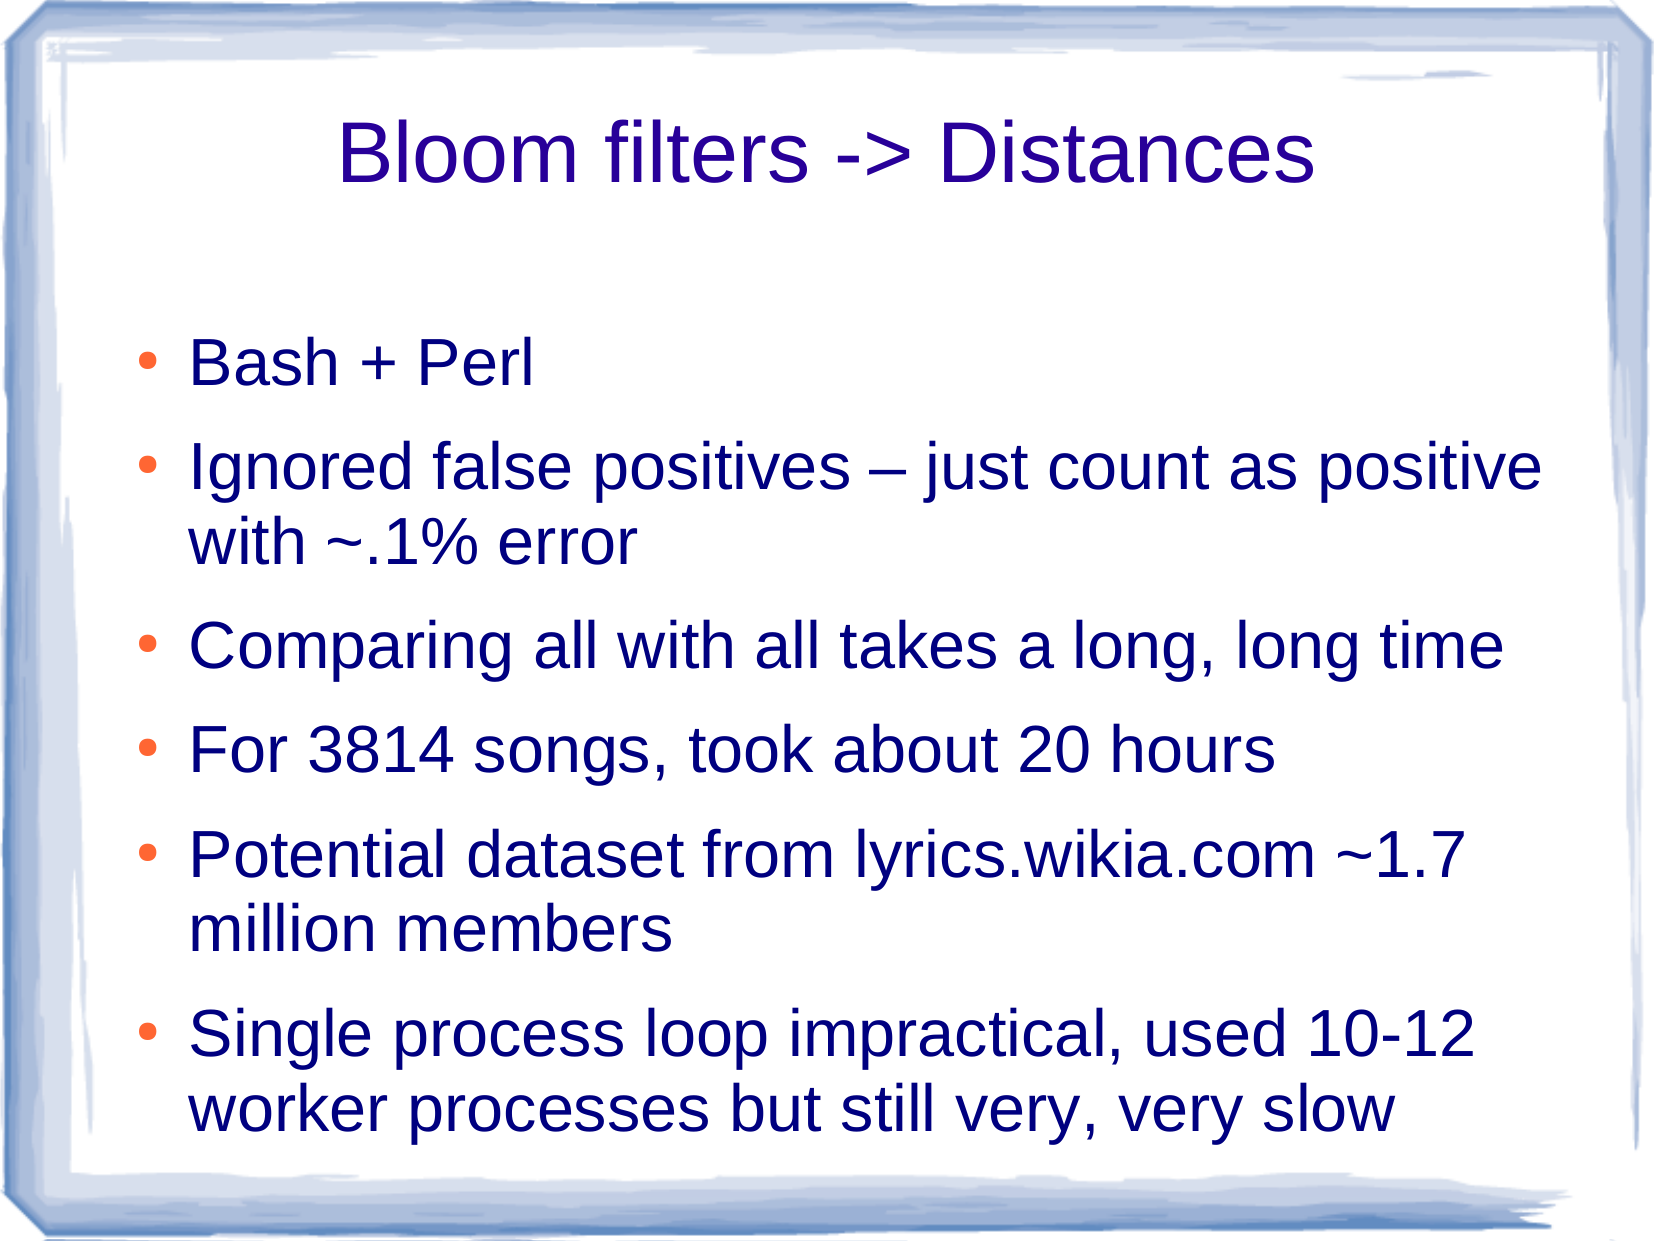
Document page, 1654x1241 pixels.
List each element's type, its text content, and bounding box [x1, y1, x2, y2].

picture [0, 0, 1654, 1241]
list Bash + Perl Ignored false positives – just count as positive with ~.1% error Comparing all with all takes a long, long time For 3814 songs, took about 20 hours Potential dataset from lyrics.wikia.com ~1.7 million members Single process loop impractical, used 10-12 worker processes but still very, very slow [118, 324, 1571, 1146]
title Bloom filters -> Distances [82, 49, 1571, 257]
